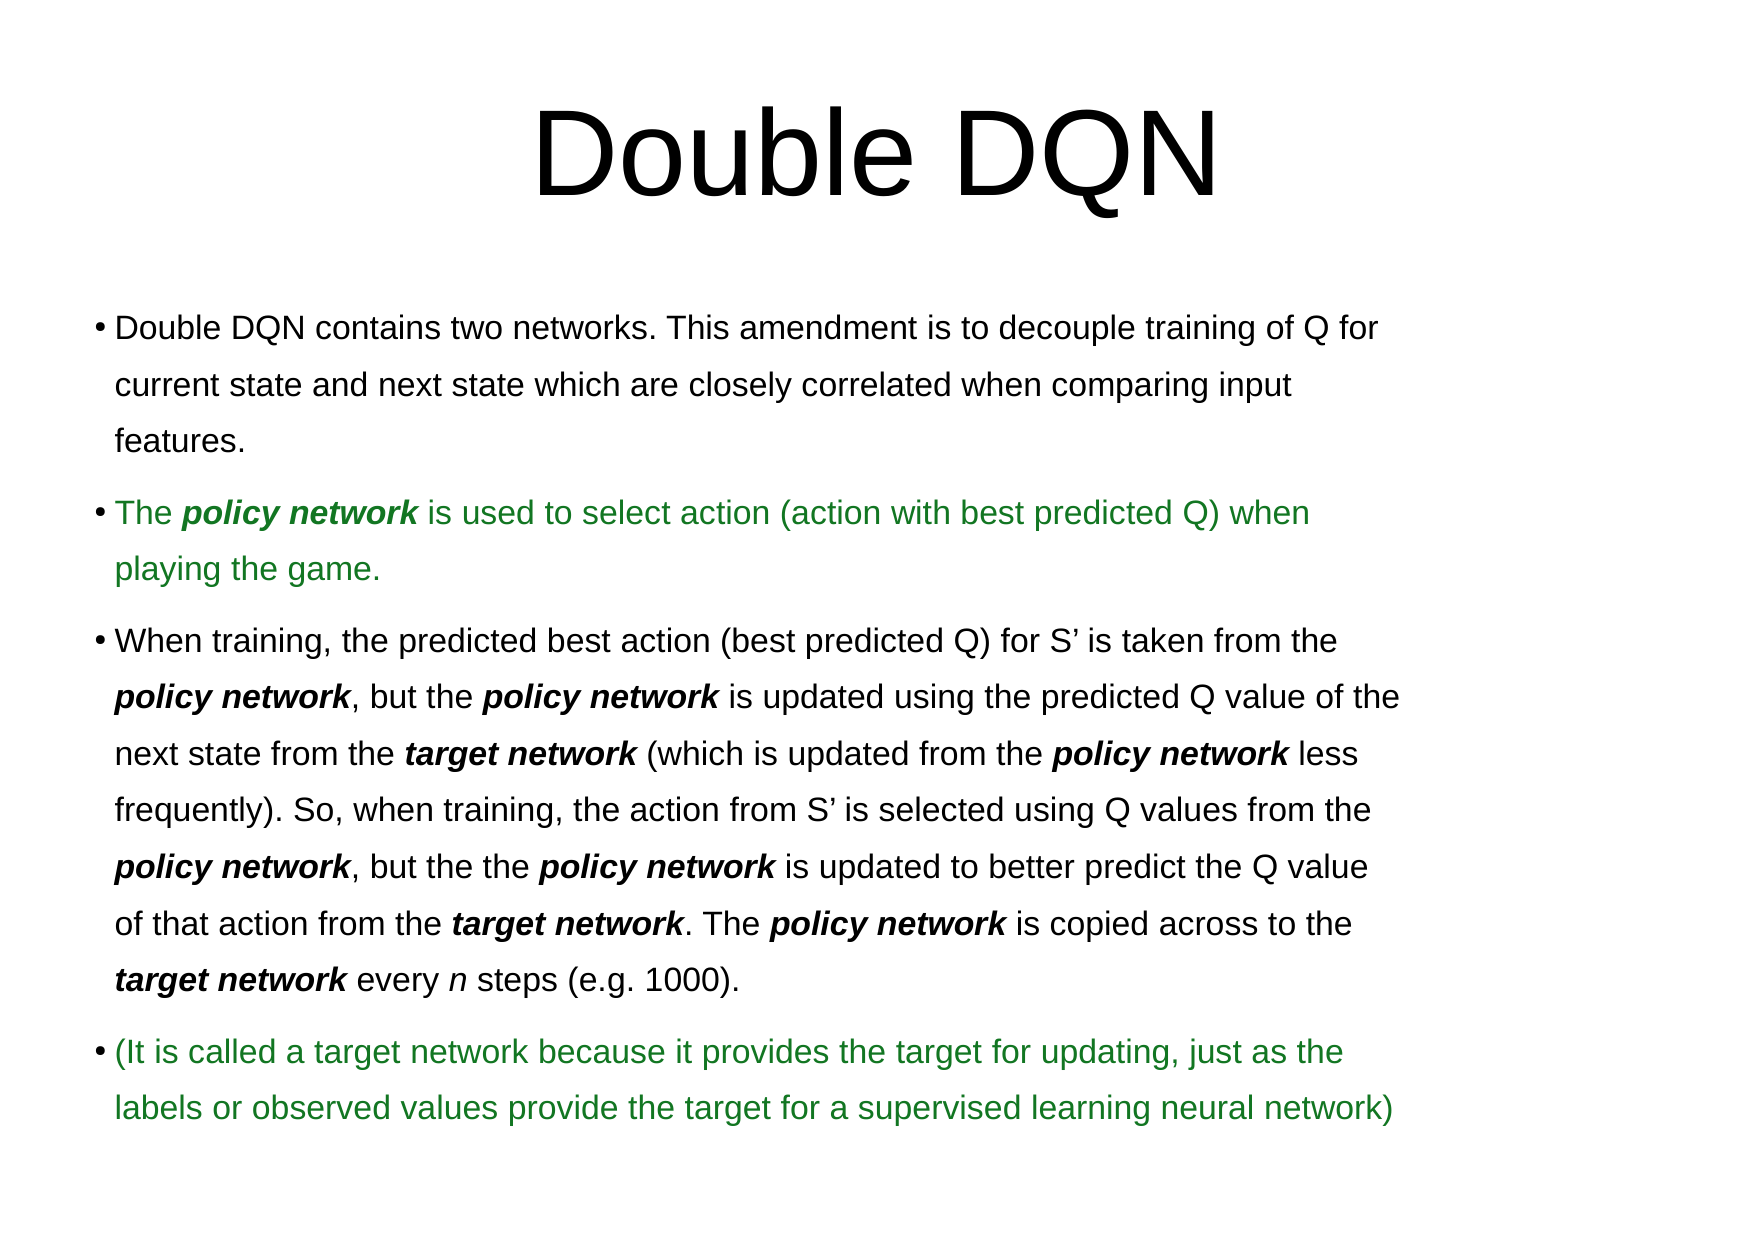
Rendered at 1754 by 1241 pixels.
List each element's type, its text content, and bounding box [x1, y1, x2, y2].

list Double DQN contains two networks. This amendment is to decouple training of Q for current state and next state which are closely correlated when comparing input features. The policy network is used to select action (action with best predicted Q) when playing the game. When training, the predicted best action (best predicted Q) for S’ is taken from the policy network, but the policy network is updated using the predicted Q value of the next state from the target network (which is updated from the policy network less frequently). So, when training, the action from S’ is selected using Q values from the policy network, but the the policy network is updated to better predict the Q value of that action from the target network. The policy network is copied across to the target network every n steps (e.g. 1000). (It is called a target network because it provides the target for updating, just as the labels or observed values provide the target for a supervised learning neural network) [87, 290, 1406, 1170]
title Double DQN [87, 49, 1667, 257]
